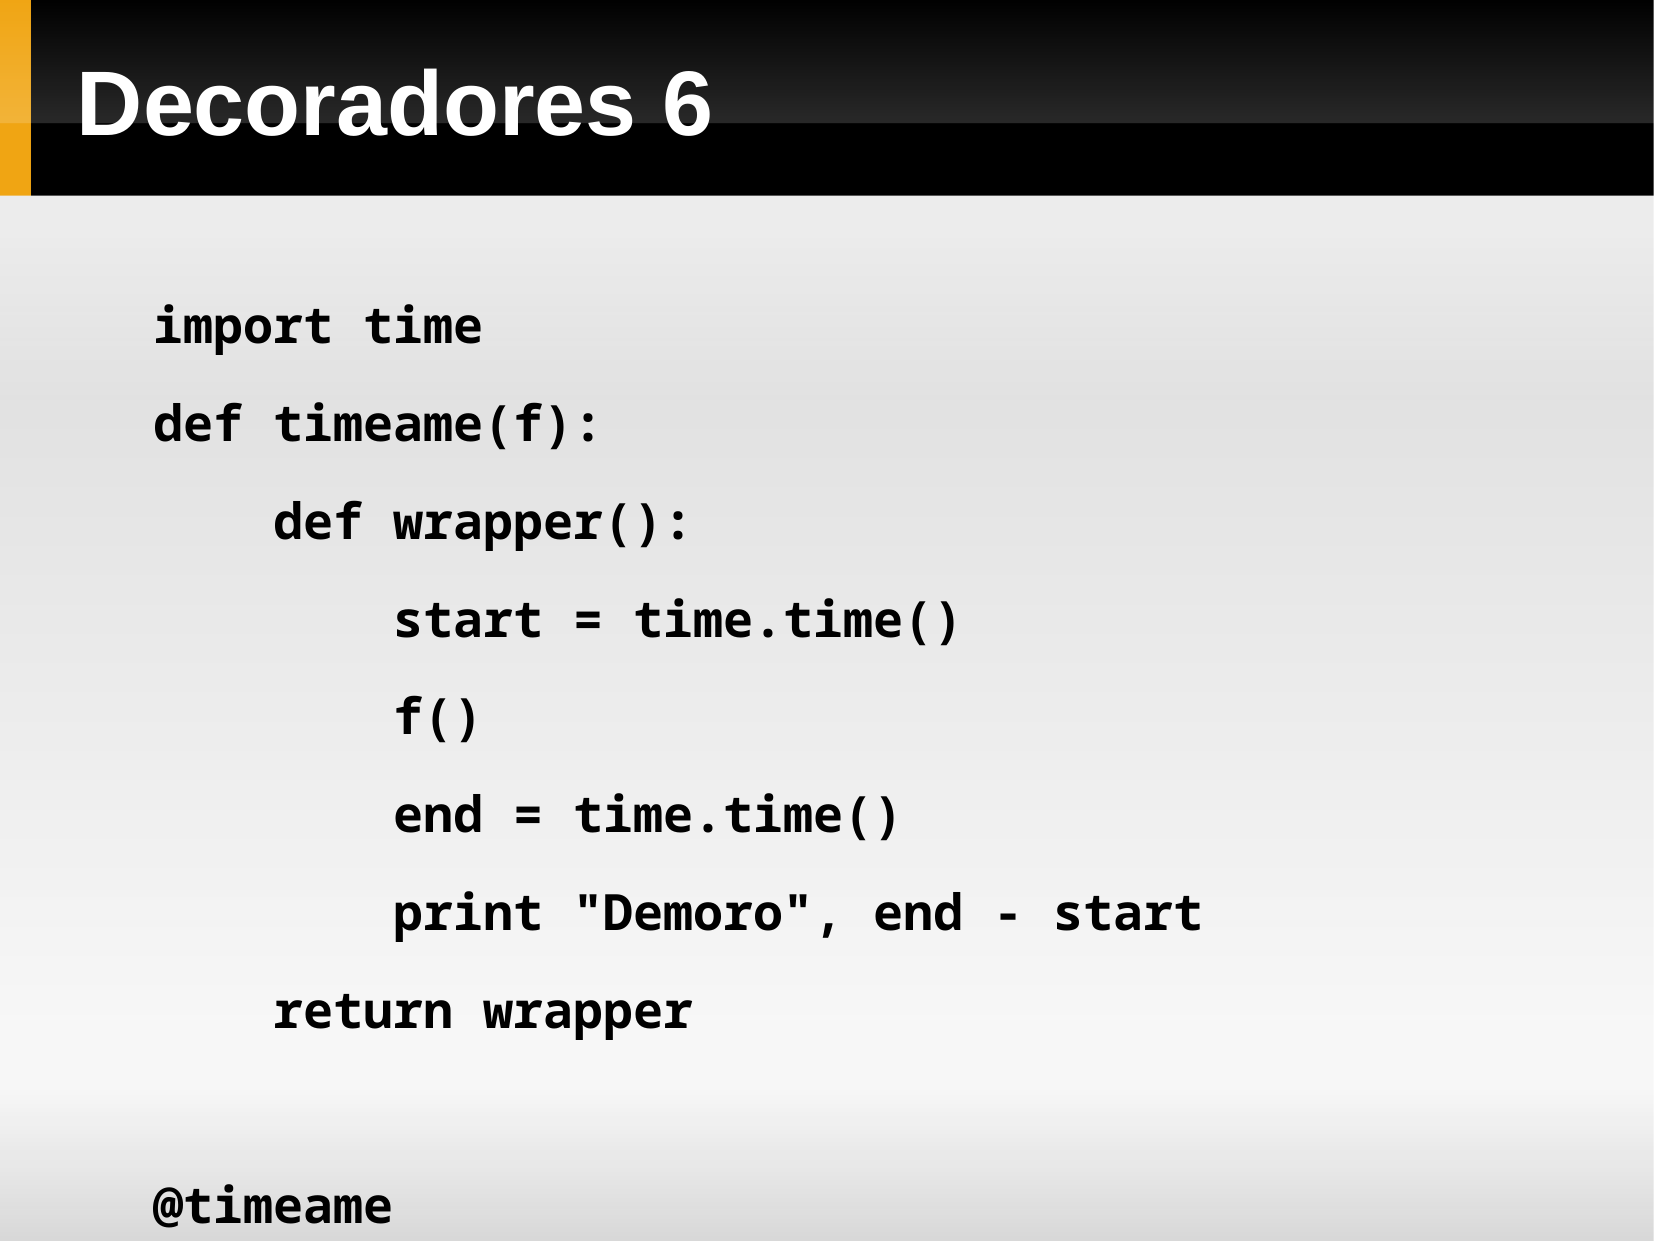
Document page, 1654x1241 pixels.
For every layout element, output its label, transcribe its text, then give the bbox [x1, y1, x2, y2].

list import time def timeame(f): def wrapper(): start = time.time() f() end = time.time() print "Demoro", end - start return wrapper @timeame def dormir(): time.sleep(1) [82, 290, 1571, 1216]
picture [0, 0, 1654, 1241]
title Decoradores 6 [76, 0, 1565, 208]
